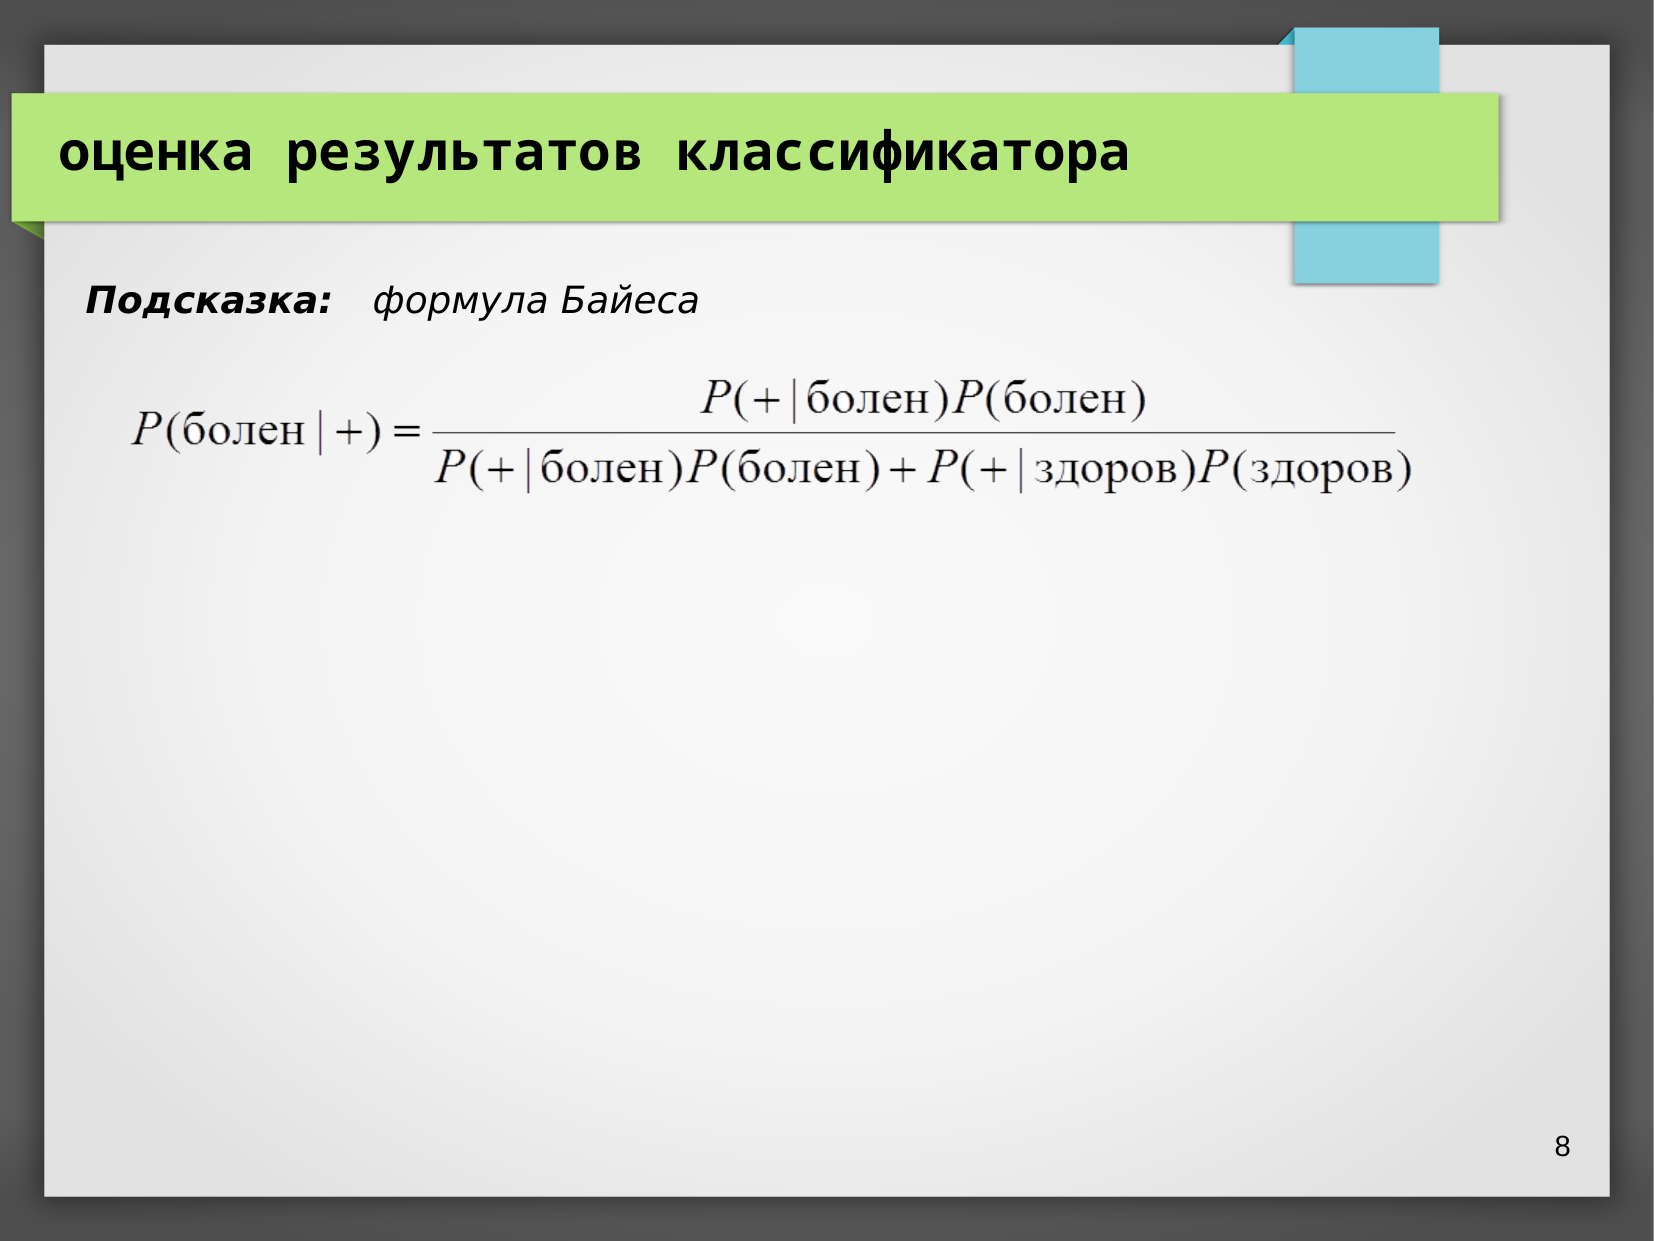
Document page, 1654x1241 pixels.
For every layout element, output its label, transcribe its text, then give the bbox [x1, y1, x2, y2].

picture [0, 0, 1654, 1241]
text_box Подсказка: формула Байеса [70, 271, 1371, 426]
title оценка результатов классификатора [59, 109, 1217, 190]
